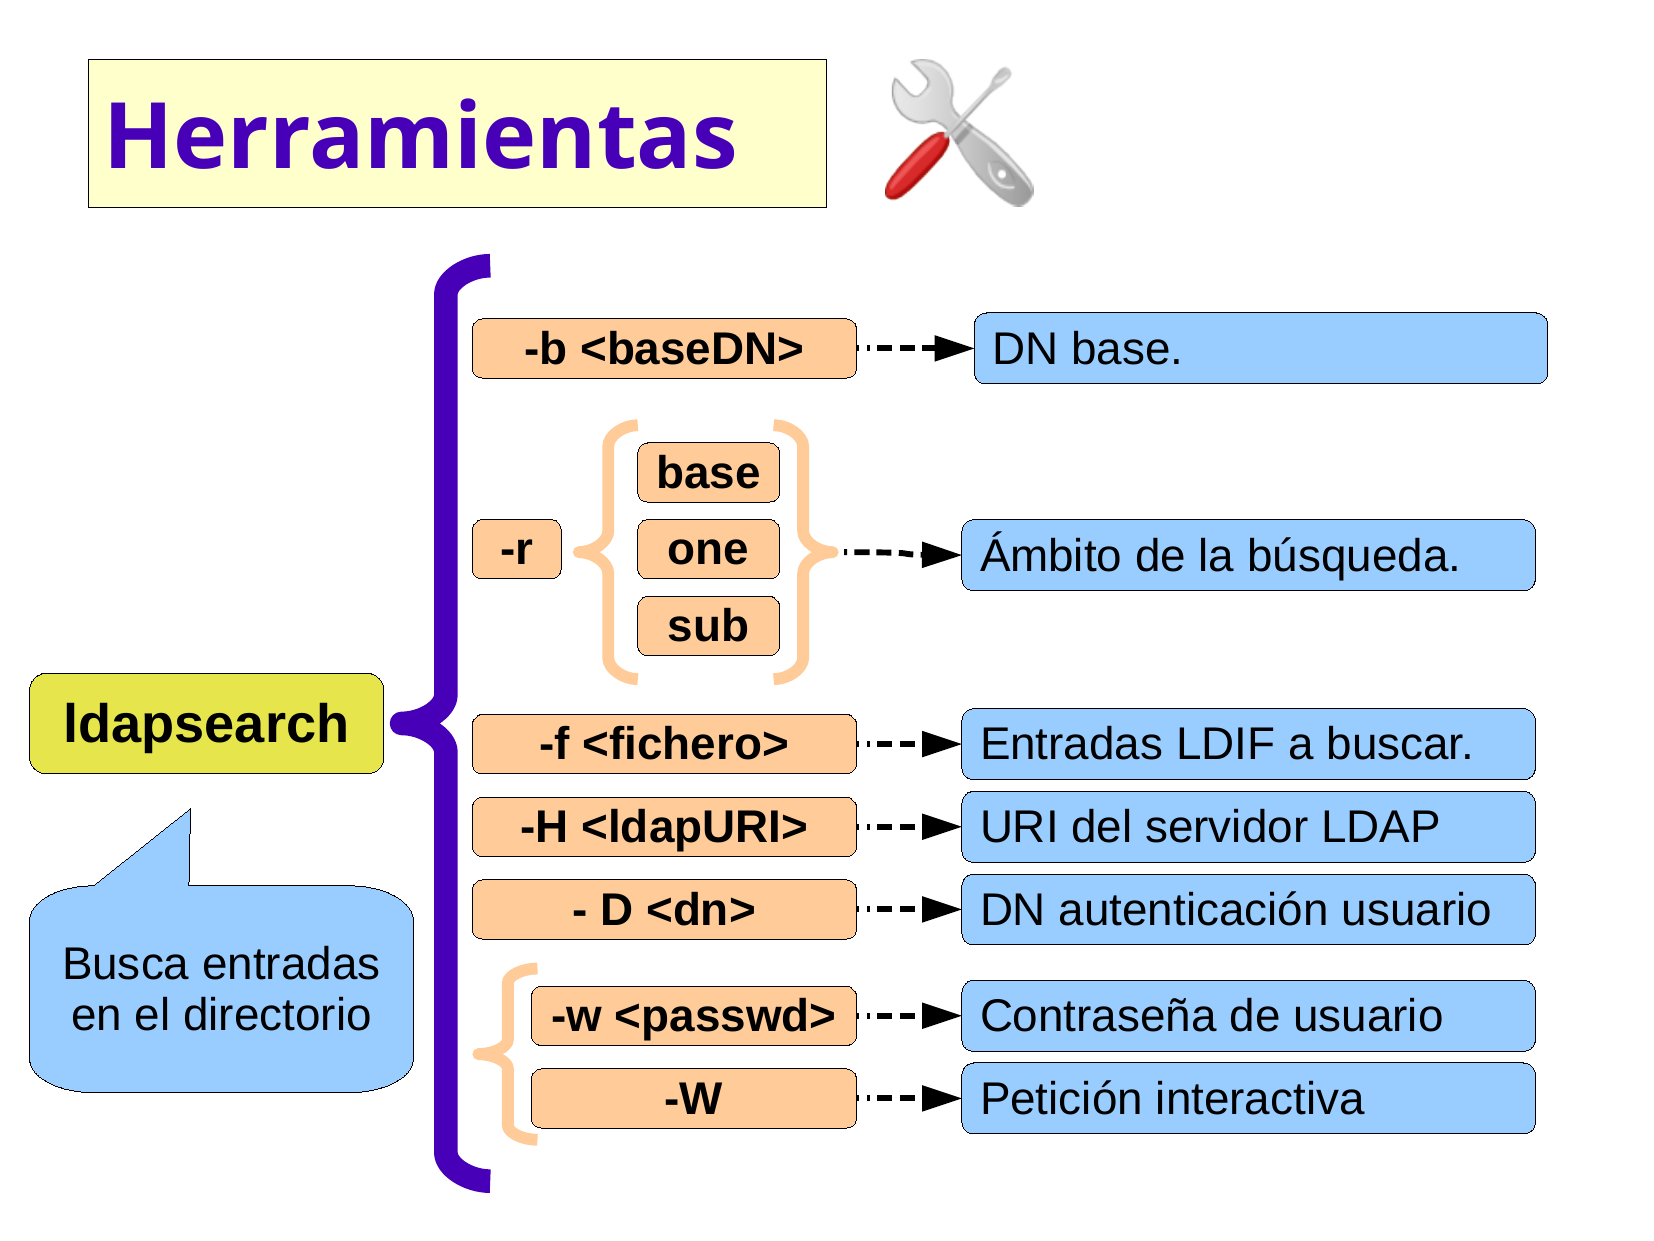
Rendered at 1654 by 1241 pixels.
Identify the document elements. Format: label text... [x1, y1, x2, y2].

text_box Entradas LDIF a buscar. [961, 708, 1536, 780]
text_box one [637, 519, 780, 579]
text_box -H <ldapURI> [472, 797, 857, 857]
text_box DN autenticación usuario [961, 874, 1536, 945]
picture [885, 59, 1034, 207]
text_box -w <passwd> [531, 986, 857, 1046]
text_box -f <fichero> [472, 714, 857, 774]
text_box Herramientas [88, 59, 827, 208]
text_box URI del servidor LDAP [961, 791, 1536, 863]
text_box base [637, 442, 780, 503]
text_box Ámbito de la búsqueda. [961, 519, 1536, 591]
text_box Petición interactiva [961, 1062, 1536, 1134]
text_box -r [472, 519, 562, 579]
text_box -W [531, 1068, 857, 1129]
text_box Busca entradas en el directorio [29, 808, 414, 1093]
text_box -b <baseDN> [472, 318, 857, 379]
text_box sub [637, 596, 780, 656]
text_box - D <dn> [472, 879, 857, 940]
text_box Contraseña de usuario [961, 980, 1536, 1052]
text_box ldapsearch [29, 673, 384, 774]
text_box DN base. [974, 312, 1548, 384]
